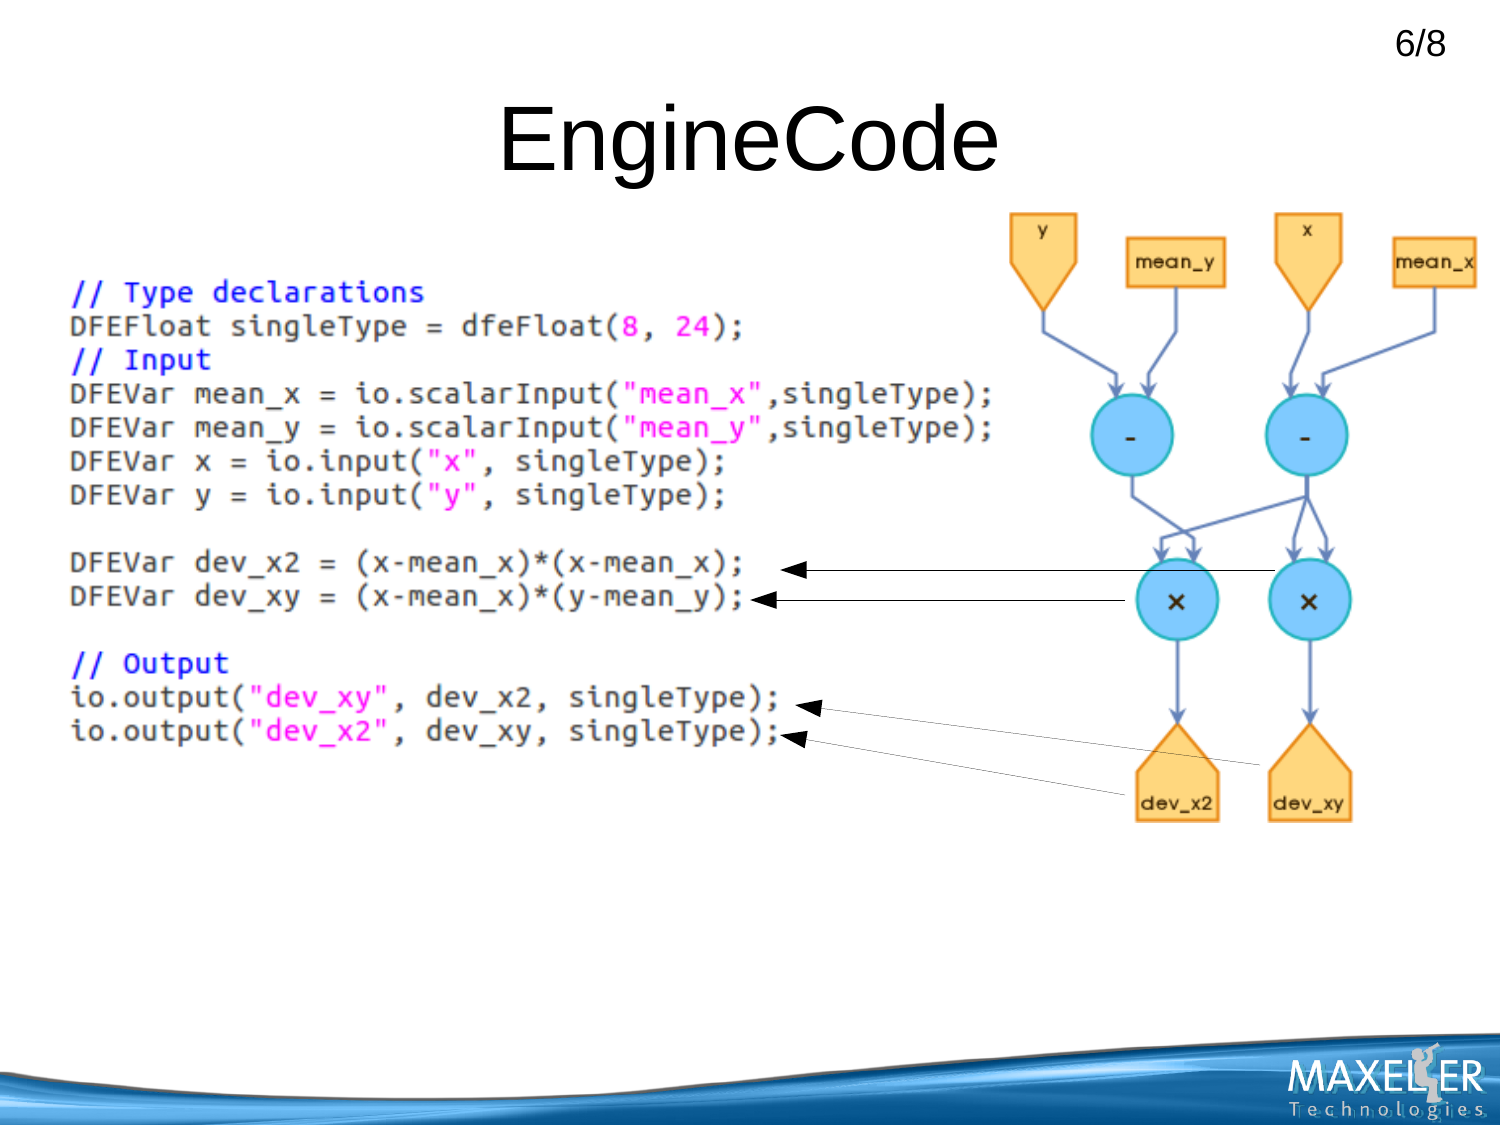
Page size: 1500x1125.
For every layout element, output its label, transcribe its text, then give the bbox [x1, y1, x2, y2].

picture [15, 212, 1481, 823]
text_box 6/8 [1380, 15, 1486, 72]
title EngineCode [75, 44, 1425, 233]
picture [0, 1023, 1500, 1125]
